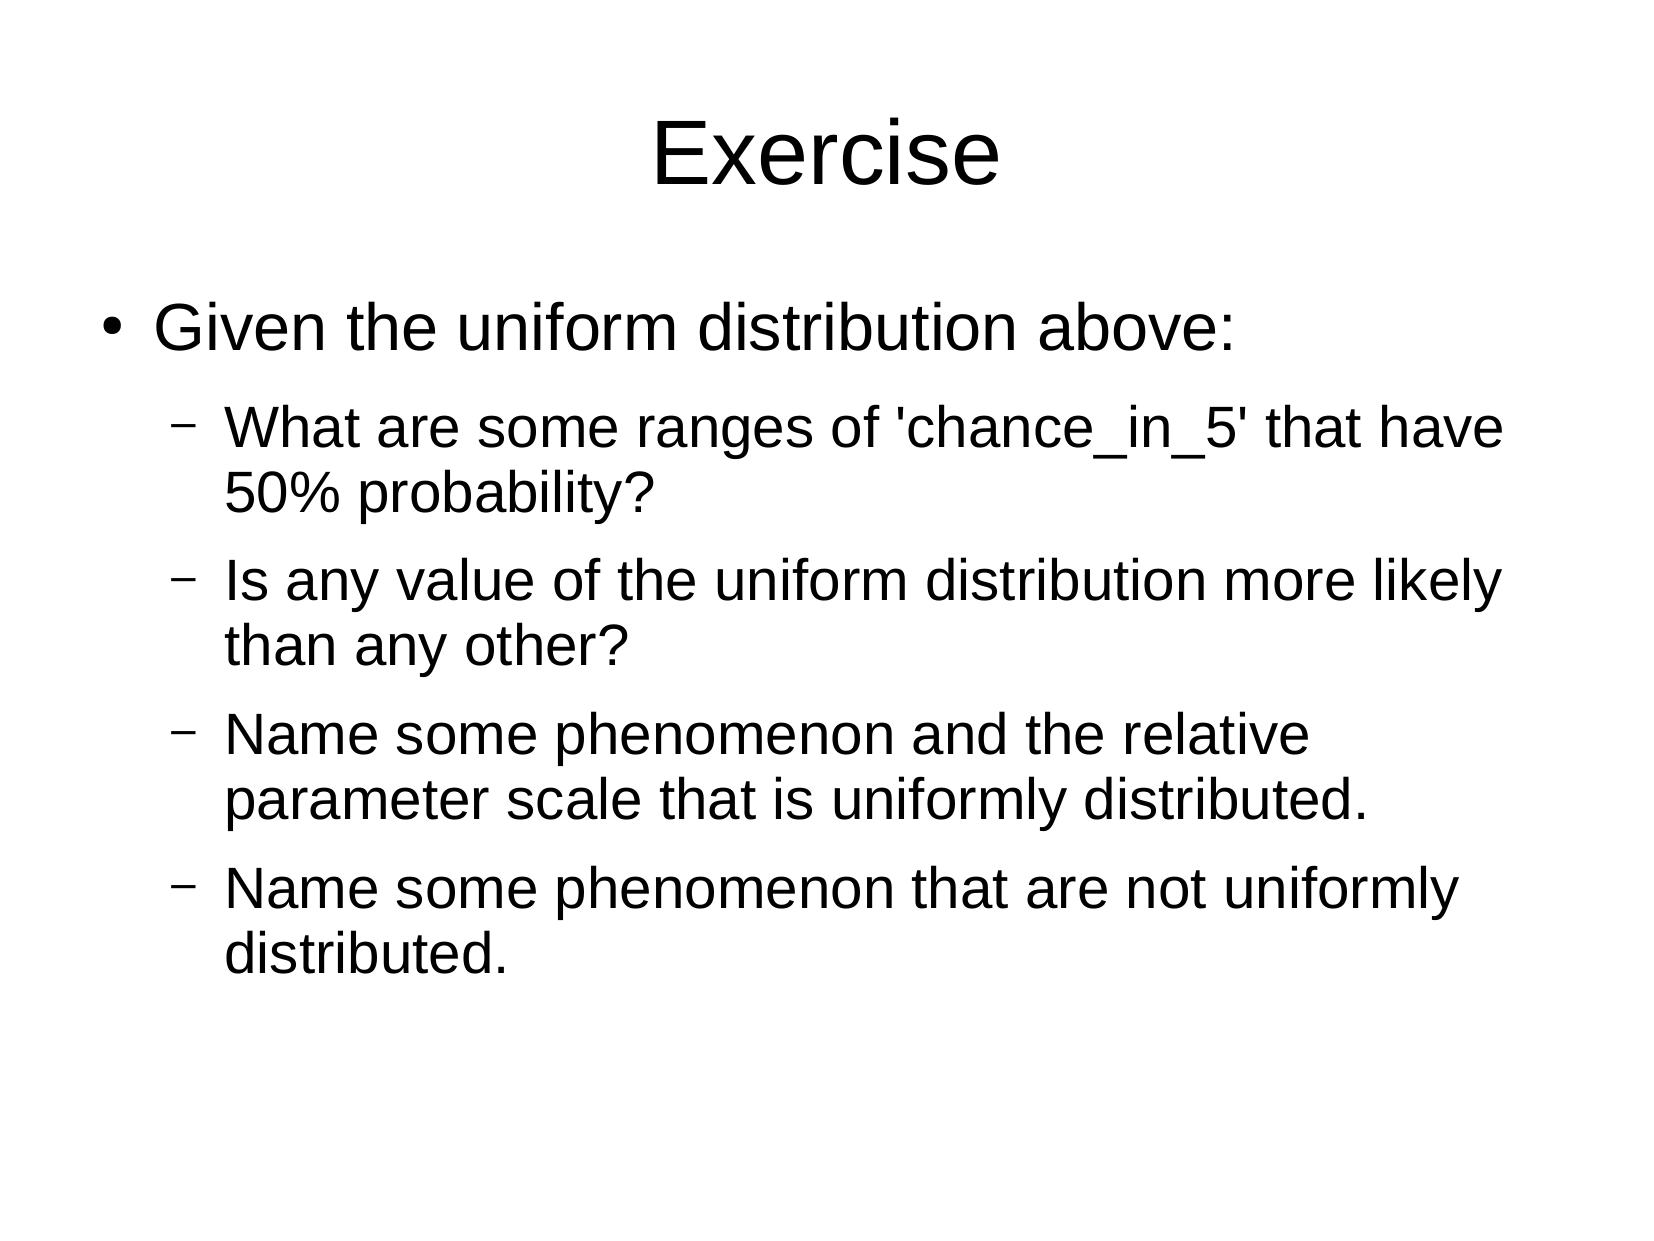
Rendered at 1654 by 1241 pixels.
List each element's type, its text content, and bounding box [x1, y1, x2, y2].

title Exercise [82, 49, 1571, 257]
list Given the uniform distribution above: What are some ranges of 'chance_in_5' that have 50% probability? Is any value of the uniform distribution more likely than any other? Name some phenomenon and the relative parameter scale that is uniformly distributed. Name some phenomenon that are not uniformly distributed. [82, 290, 1571, 1109]
